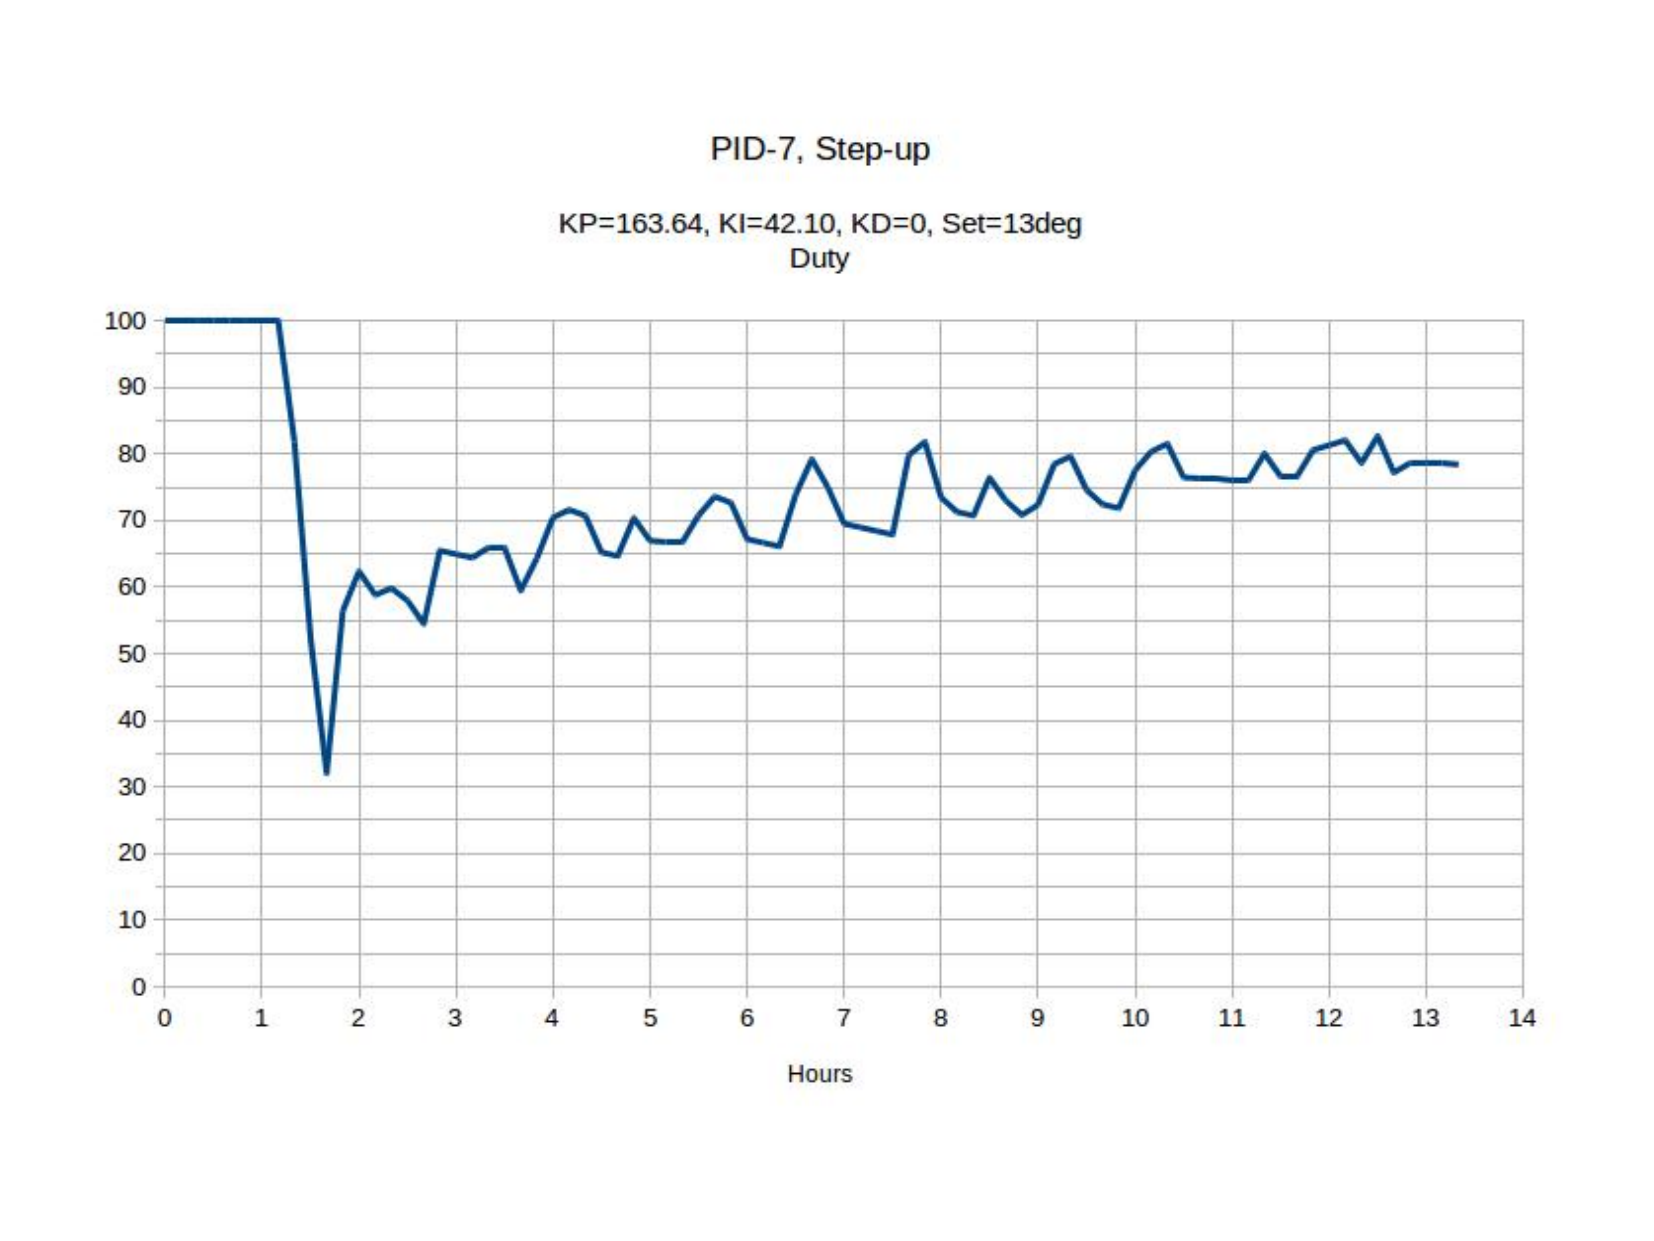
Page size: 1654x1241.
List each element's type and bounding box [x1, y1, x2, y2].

picture [75, 89, 1568, 1126]
